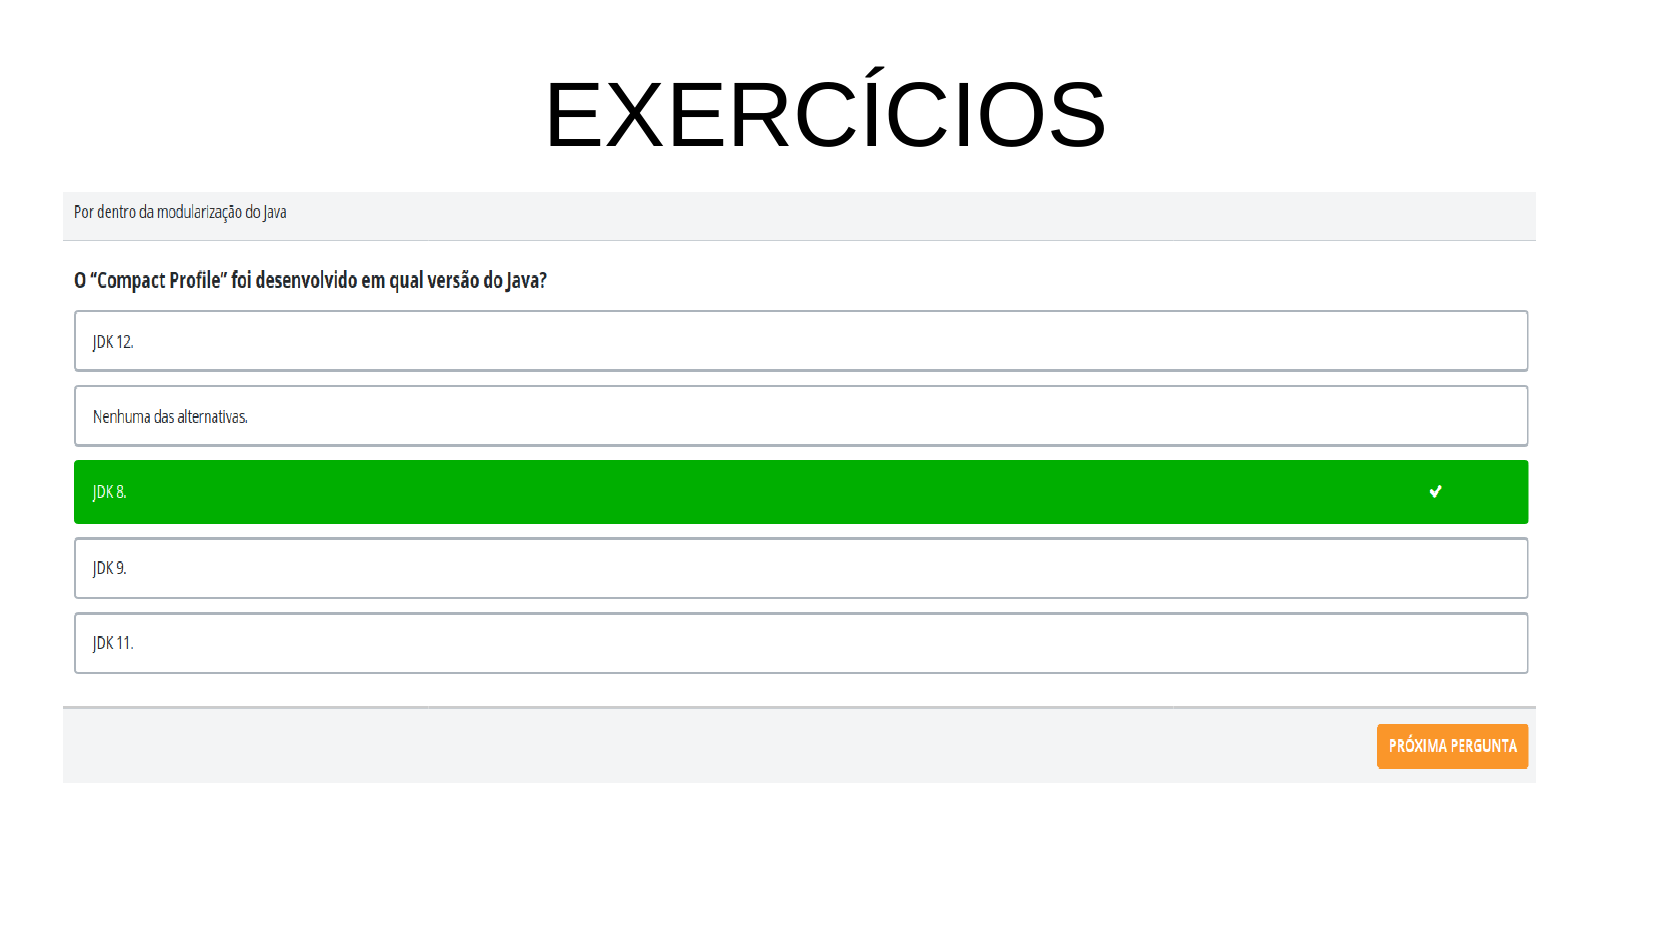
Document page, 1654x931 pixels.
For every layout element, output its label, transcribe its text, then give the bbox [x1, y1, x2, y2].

picture [63, 192, 1536, 783]
title EXERCÍCIOS [82, 37, 1571, 193]
